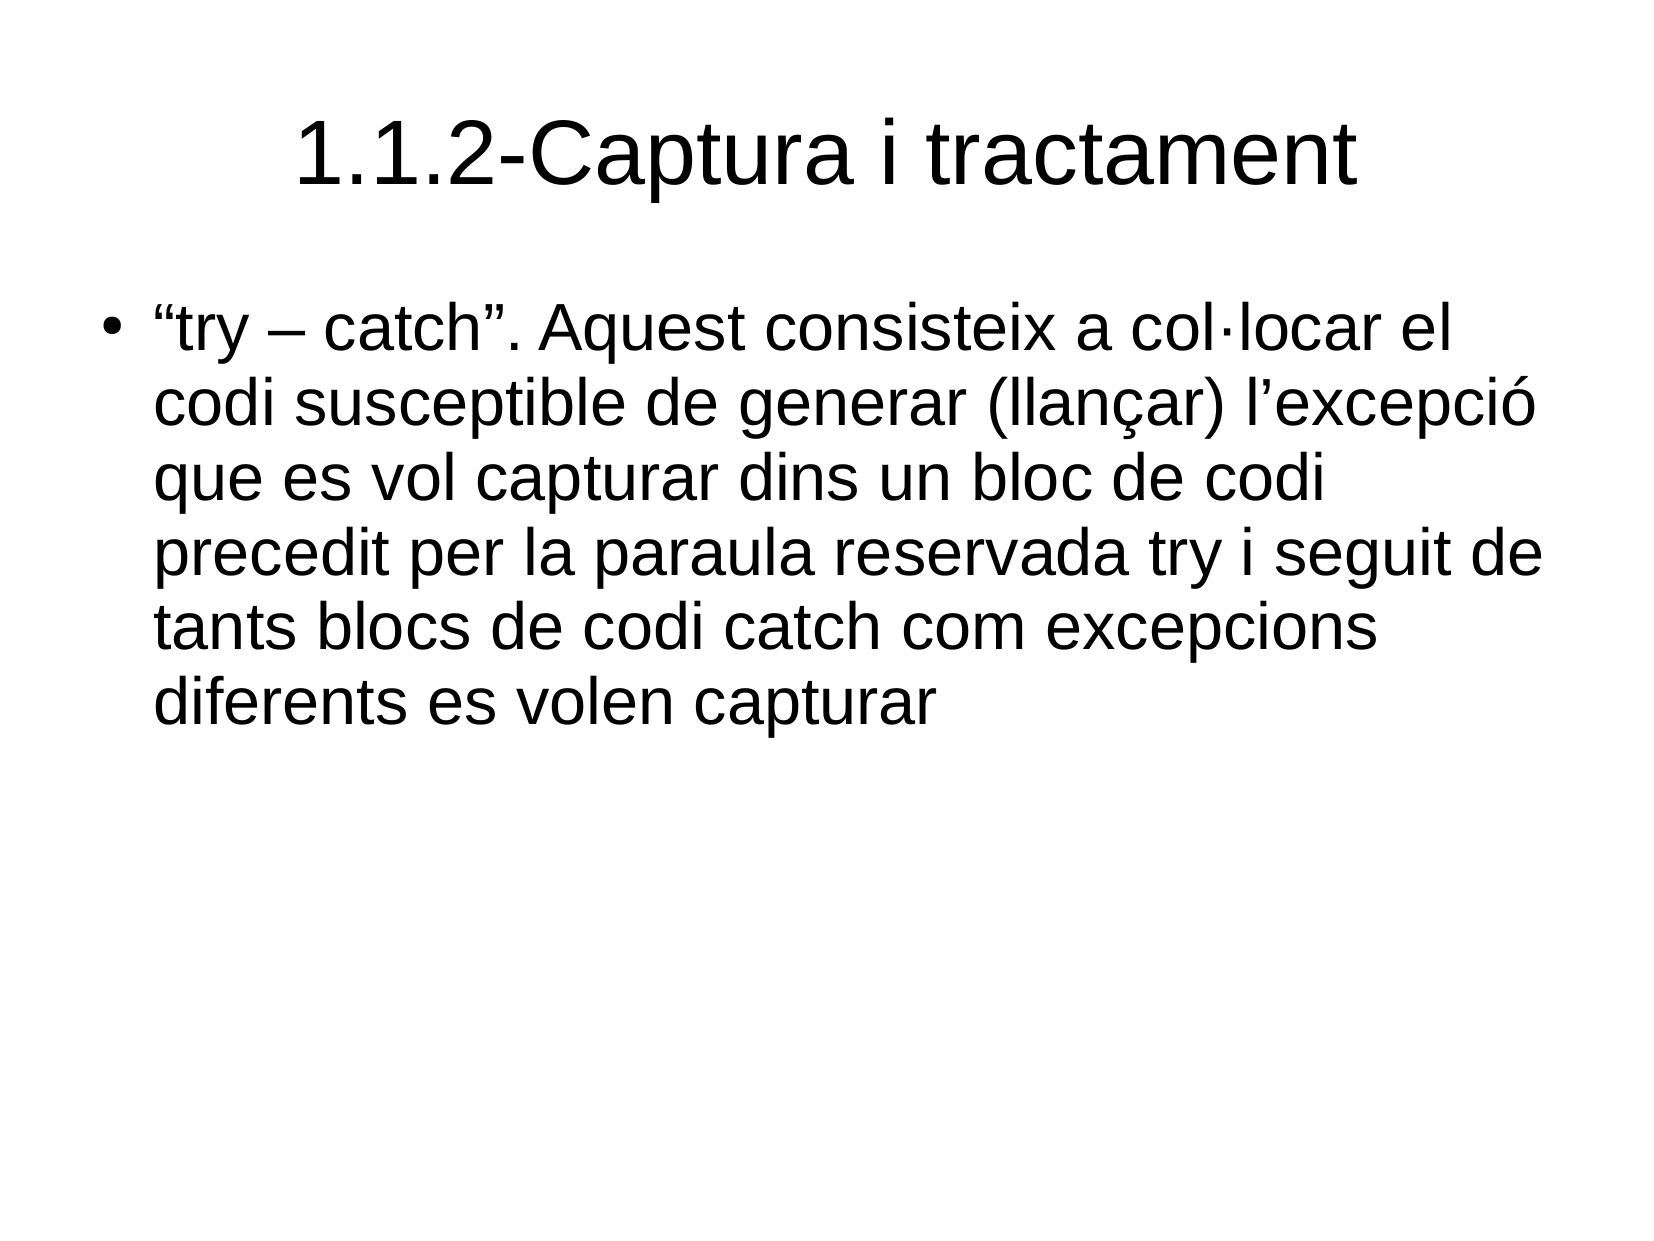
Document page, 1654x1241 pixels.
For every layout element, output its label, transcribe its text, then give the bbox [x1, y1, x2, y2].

title 1.1.2-Captura i tractament [82, 49, 1571, 257]
list “try – catch”. Aquest consisteix a col·locar el codi susceptible de generar (llançar) l’excepció que es vol capturar dins un bloc de codi precedit per la paraula reservada try i seguit de tants blocs de codi catch com excepcions diferents es volen capturar [82, 290, 1571, 1109]
